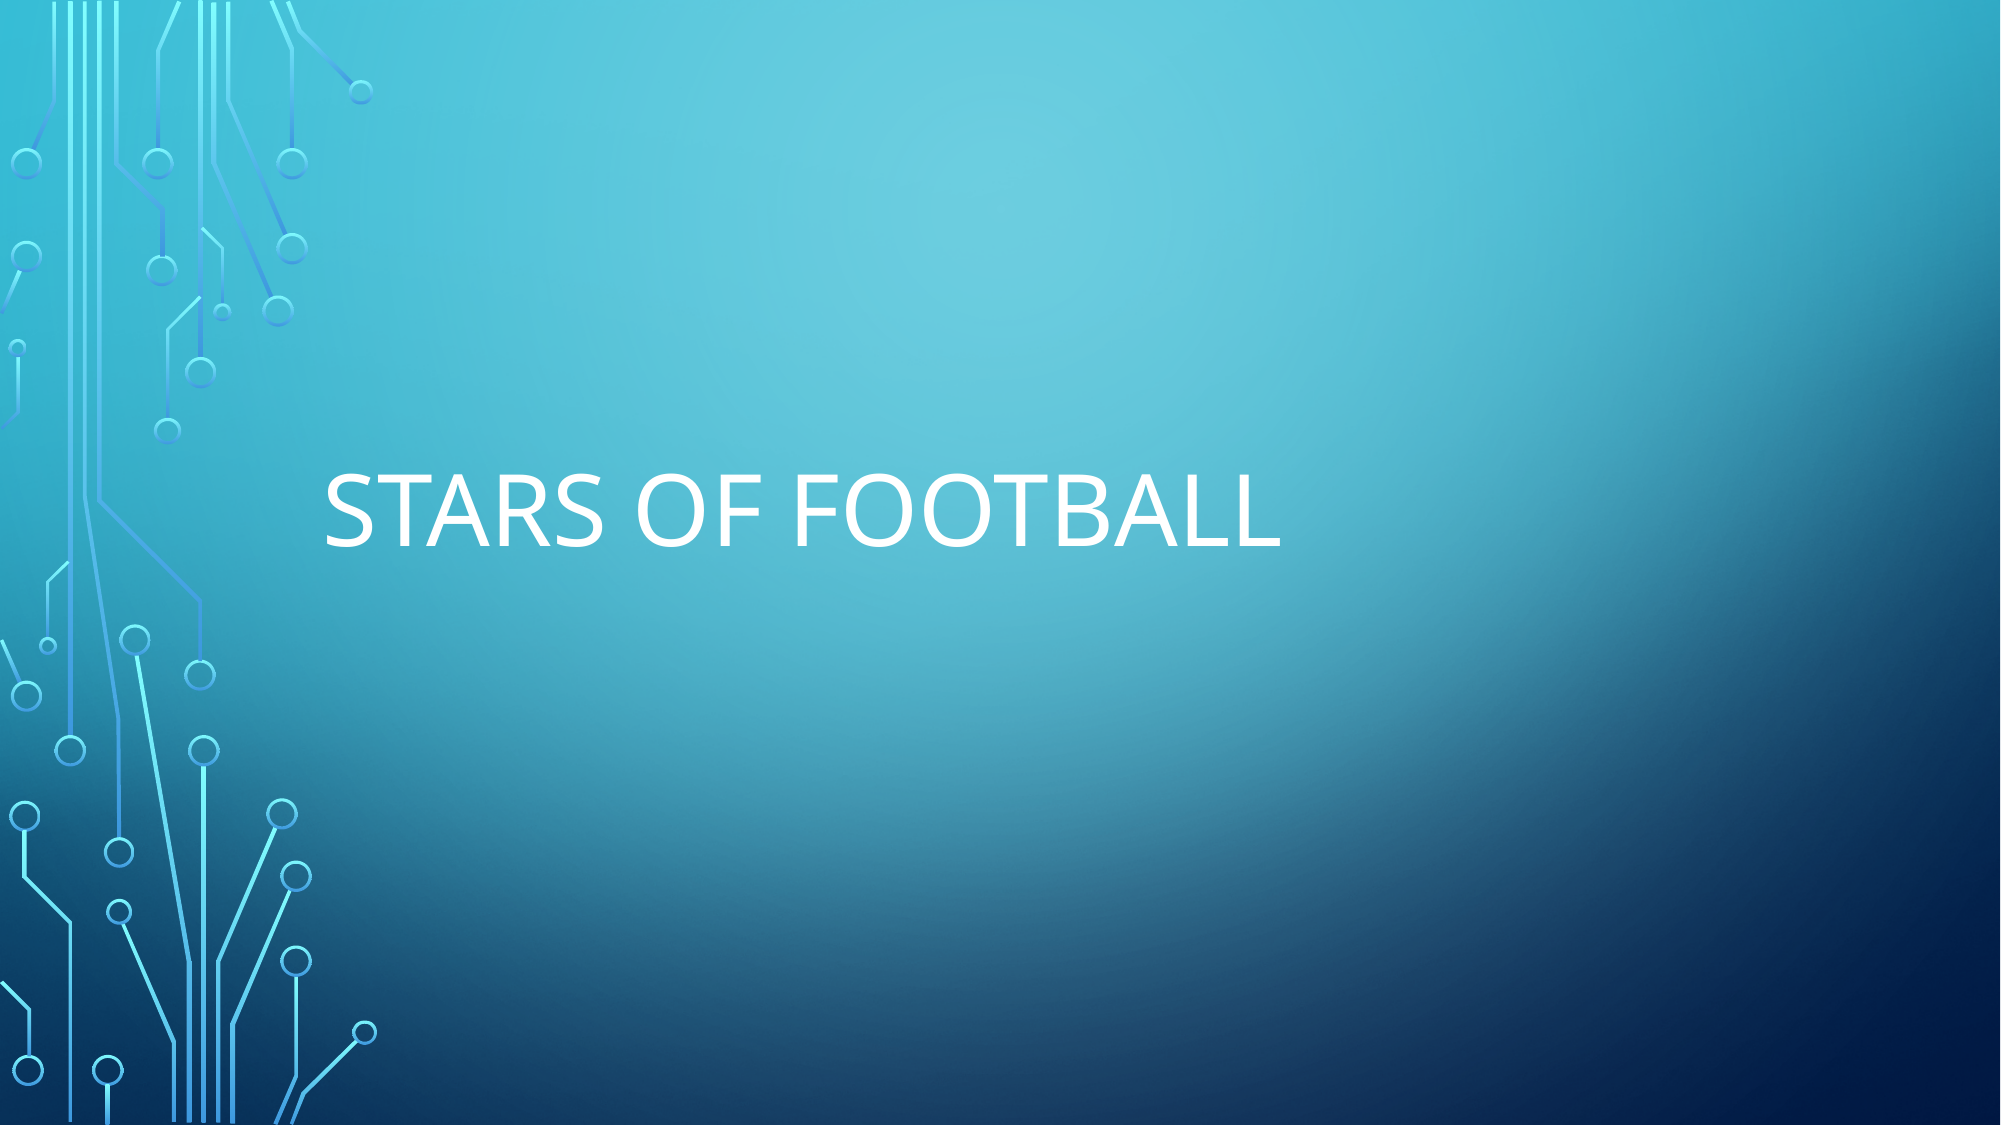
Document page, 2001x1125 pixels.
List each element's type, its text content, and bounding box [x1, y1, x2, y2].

title Stars of football [307, 184, 1750, 576]
